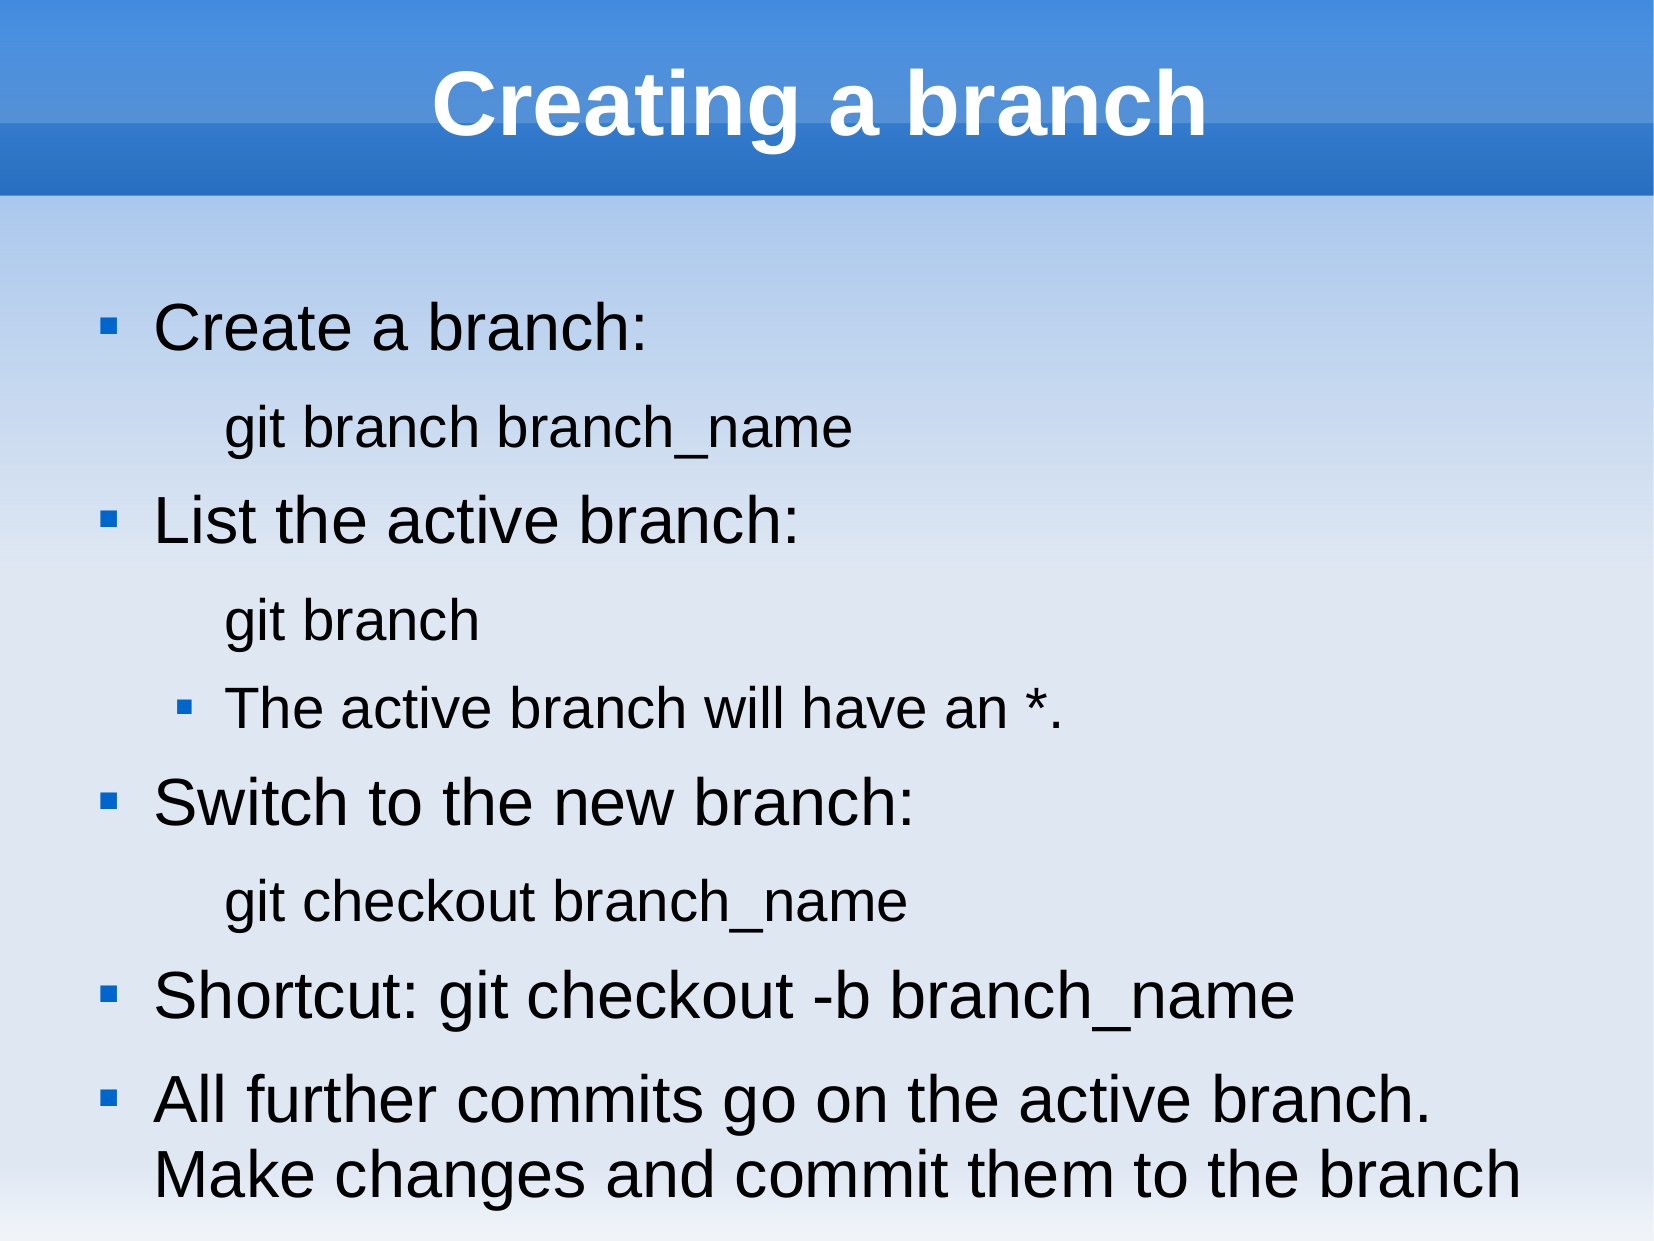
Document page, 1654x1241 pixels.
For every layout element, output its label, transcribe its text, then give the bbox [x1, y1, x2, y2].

title Creating a branch [76, 0, 1565, 208]
list Create a branch: git branch branch_name List the active branch: git branch The active branch will have an *. Switch to the new branch: git checkout branch_name Shortcut: git checkout -b branch_name All further commits go on the active branch. Make changes and commit them to the branch [82, 290, 1571, 1213]
picture [0, 0, 1654, 1241]
